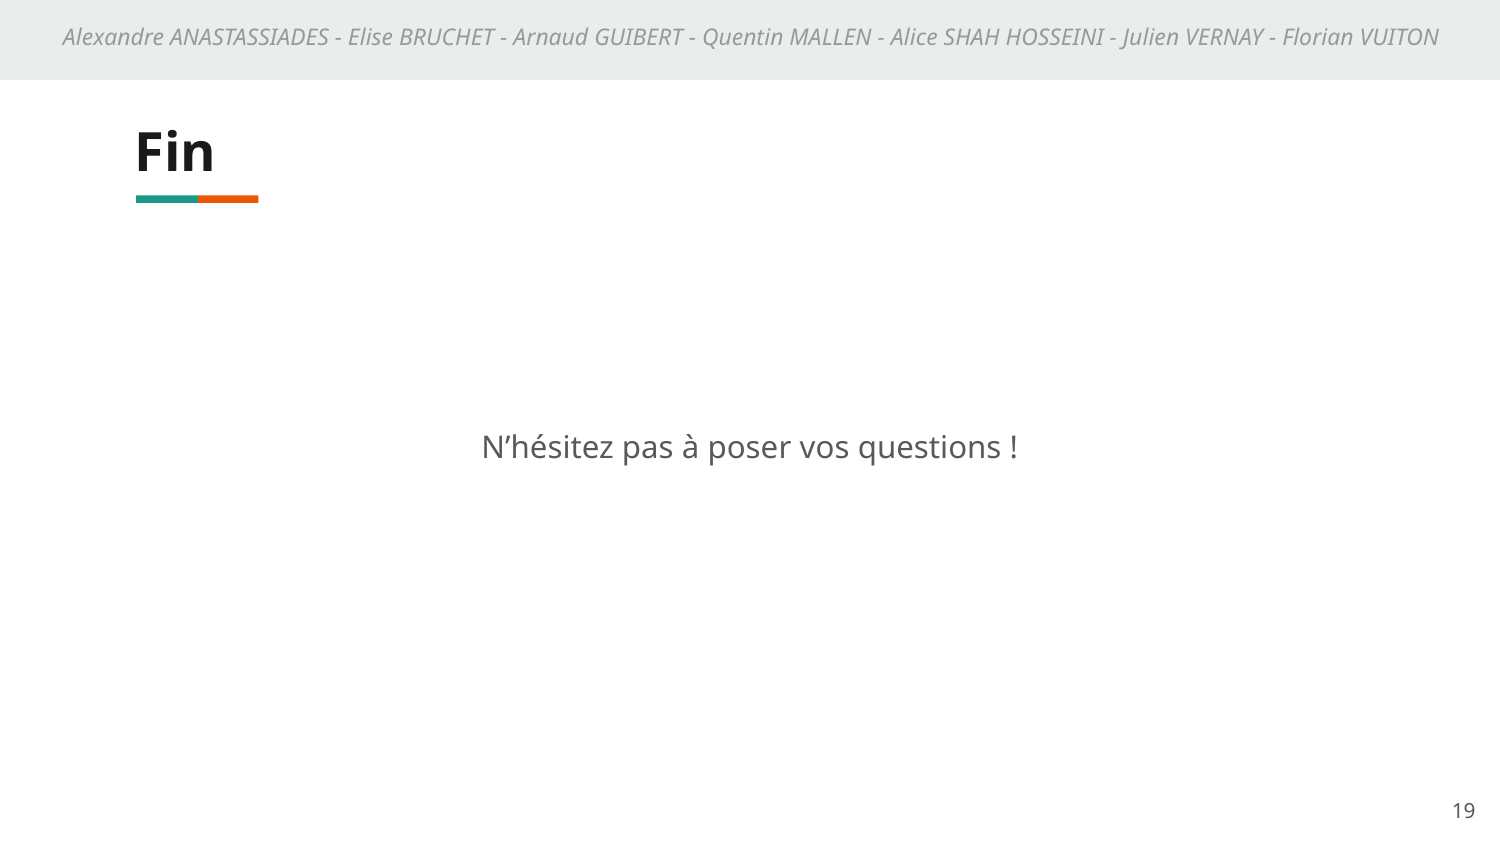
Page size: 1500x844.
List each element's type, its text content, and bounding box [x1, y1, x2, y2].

title Fin [119, 102, 1381, 191]
text_box Alexandre ANASTASSIADES - Elise BRUCHET - Arnaud GUIBERT - Quentin MALLEN - Alice SHAH HOSSEINI - Julien VERNAY - Florian VUITON [11, 7, 1493, 67]
list N’hésitez pas à poser vos questions ! [119, 341, 1381, 712]
slide_number <numéro> [1400, 779, 1491, 844]
